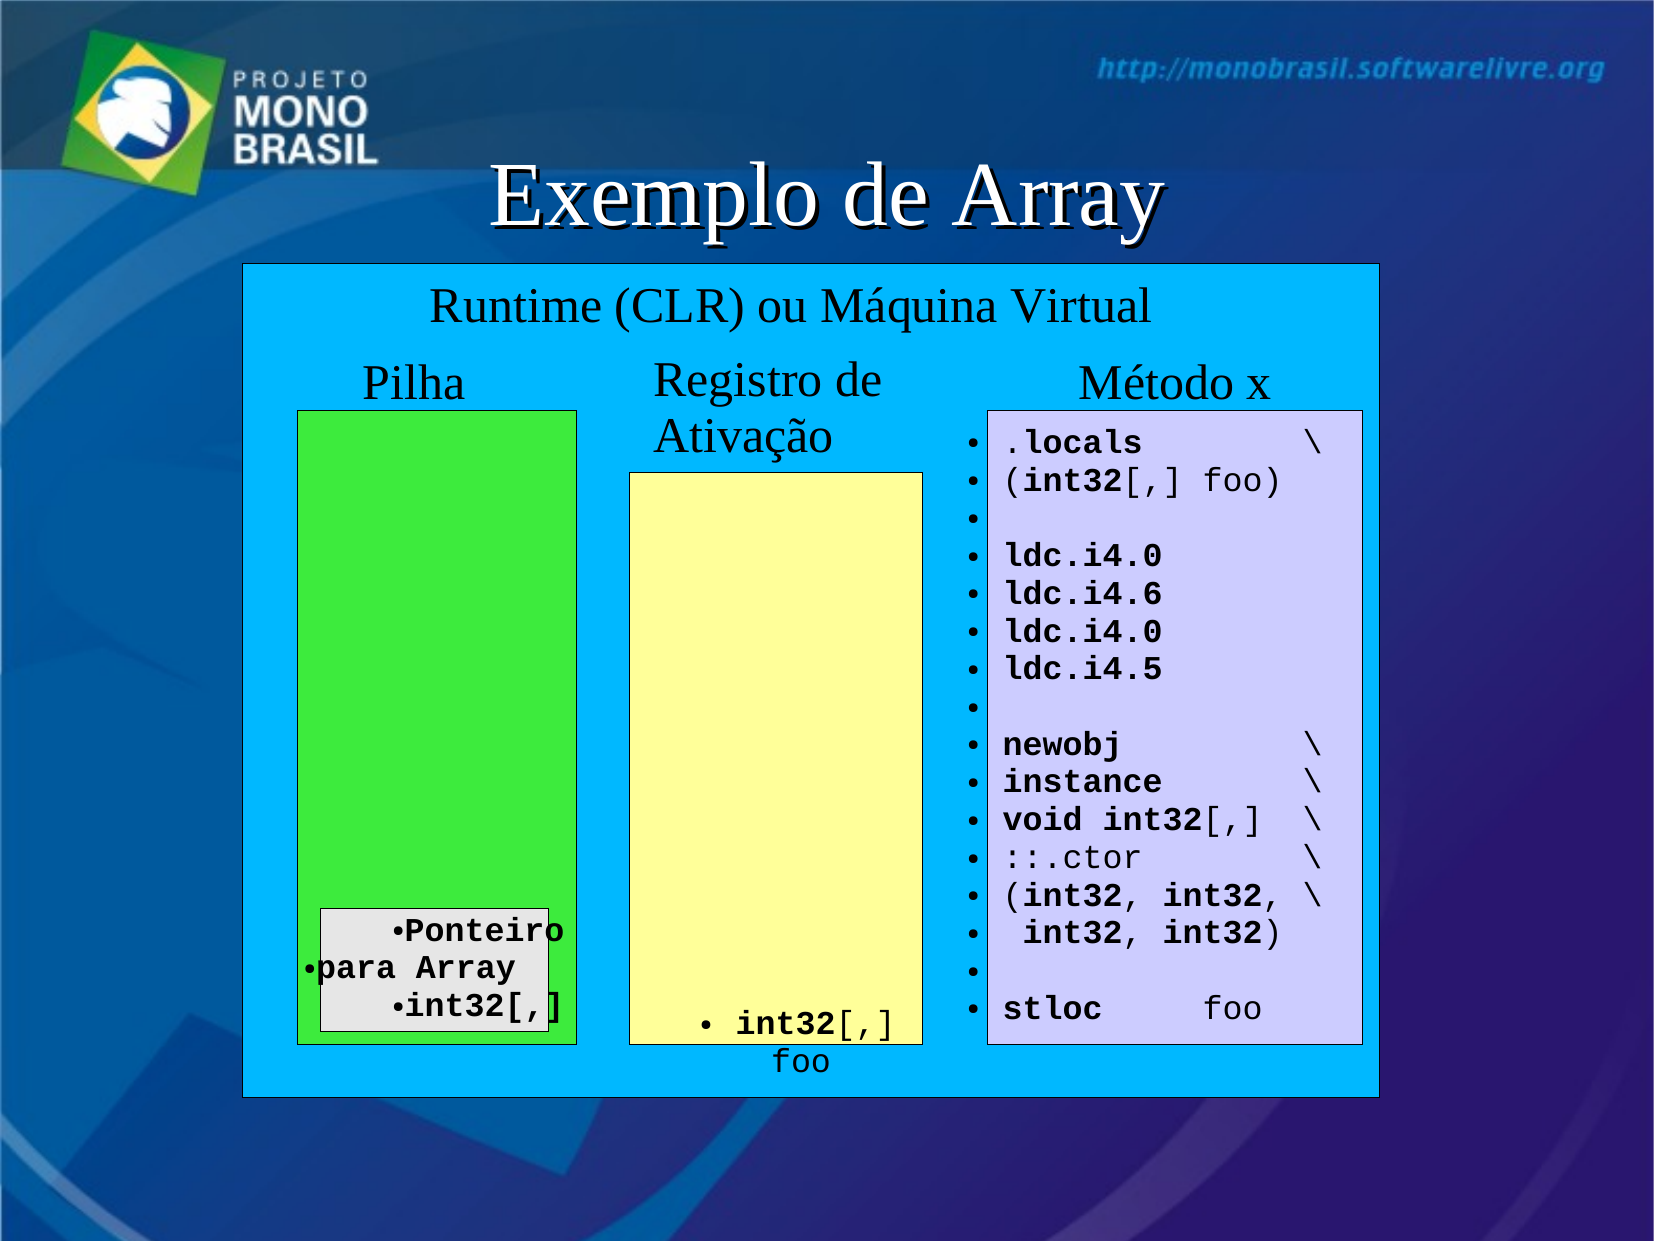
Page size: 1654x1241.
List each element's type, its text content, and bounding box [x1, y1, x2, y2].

text_box Pilha [362, 354, 486, 416]
text_box Runtime (CLR) ou Máquina Virtual [429, 277, 1154, 348]
text_box Ponteiro para Array int32[,] [320, 908, 549, 1032]
text_box [242, 263, 1380, 1098]
title Exemplo de Array [121, 91, 1534, 299]
text_box int32[,] foo [629, 1006, 918, 1045]
text_box .locals \ (int32[,] foo) ldc.i4.0 ldc.i4.6 ldc.i4.0 ldc.i4.5 newobj \ instance \ void int32[,] \ ::.ctor \ (int32, int32, \ int32, int32) stloc foo [987, 410, 1363, 1045]
text_box Registro de Ativação [653, 352, 897, 474]
text_box Método x [1078, 354, 1273, 416]
picture [0, 0, 1654, 1241]
